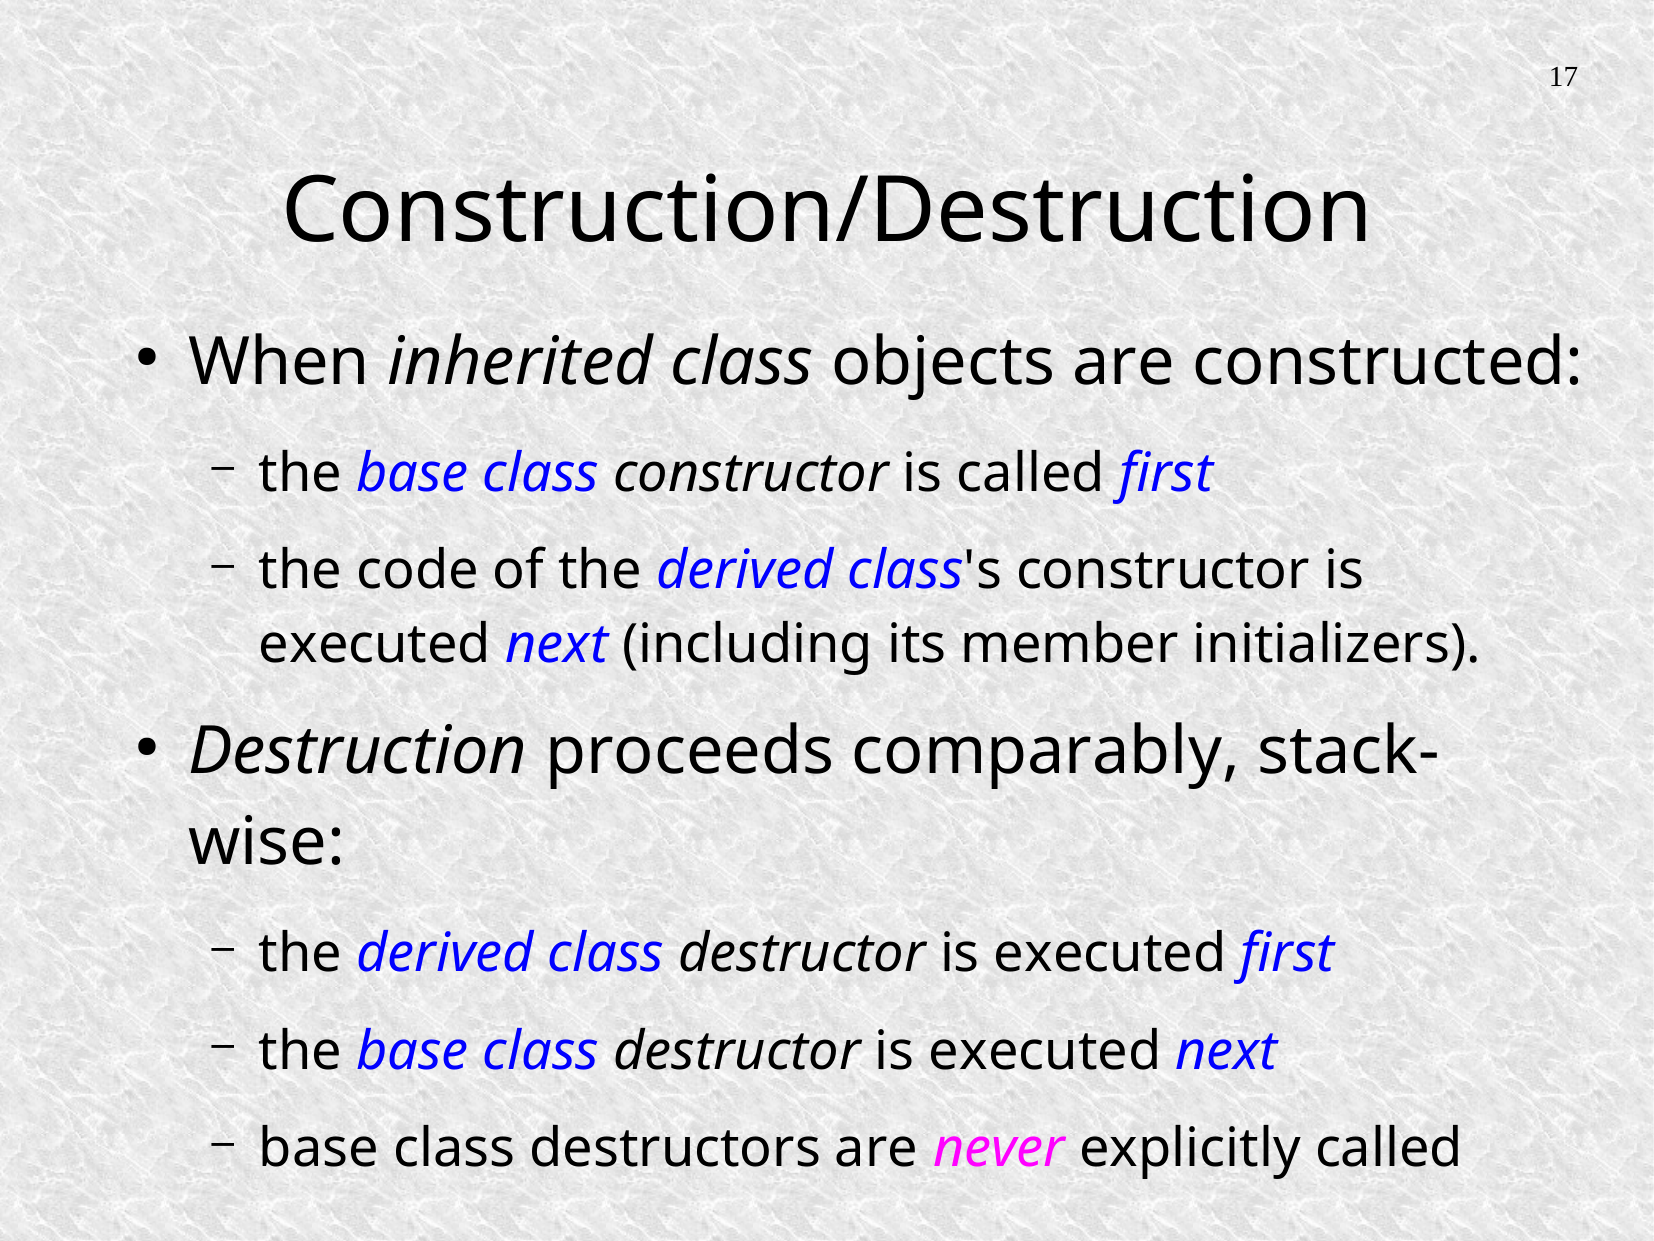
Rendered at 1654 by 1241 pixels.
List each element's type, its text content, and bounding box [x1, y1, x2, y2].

title Construction/Destruction [121, 102, 1534, 311]
list When inherited class objects are constructed: the base class constructor is called first the code of the derived class's constructor is executed next (including its member initializers). Destruction proceeds comparably, stack-wise: the derived class destructor is executed first the base class destructor is executed next base class destructors are never explicitly called [117, 313, 1586, 1241]
picture [0, 0, 1654, 1241]
